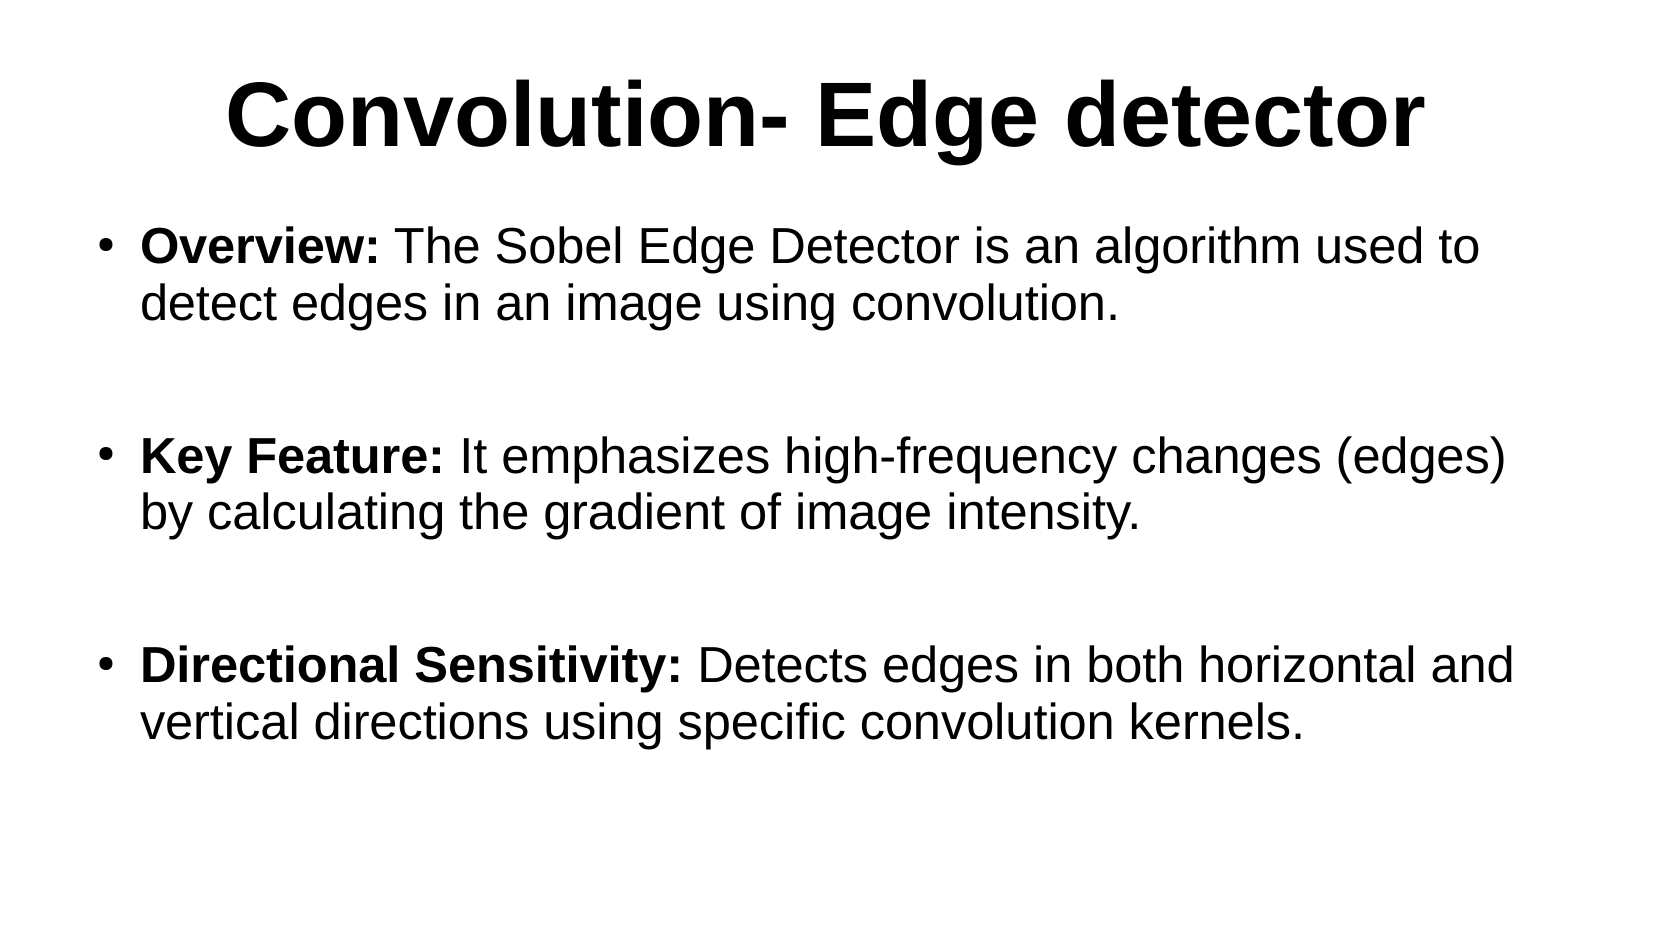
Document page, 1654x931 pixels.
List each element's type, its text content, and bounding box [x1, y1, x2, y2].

list Overview: The Sobel Edge Detector is an algorithm used to detect edges in an image using convolution. Key Feature: It emphasizes high-frequency changes (edges) by calculating the gradient of image intensity. Directional Sensitivity: Detects edges in both horizontal and vertical directions using specific convolution kernels. [82, 217, 1571, 758]
title Convolution- Edge detector [82, 37, 1571, 193]
